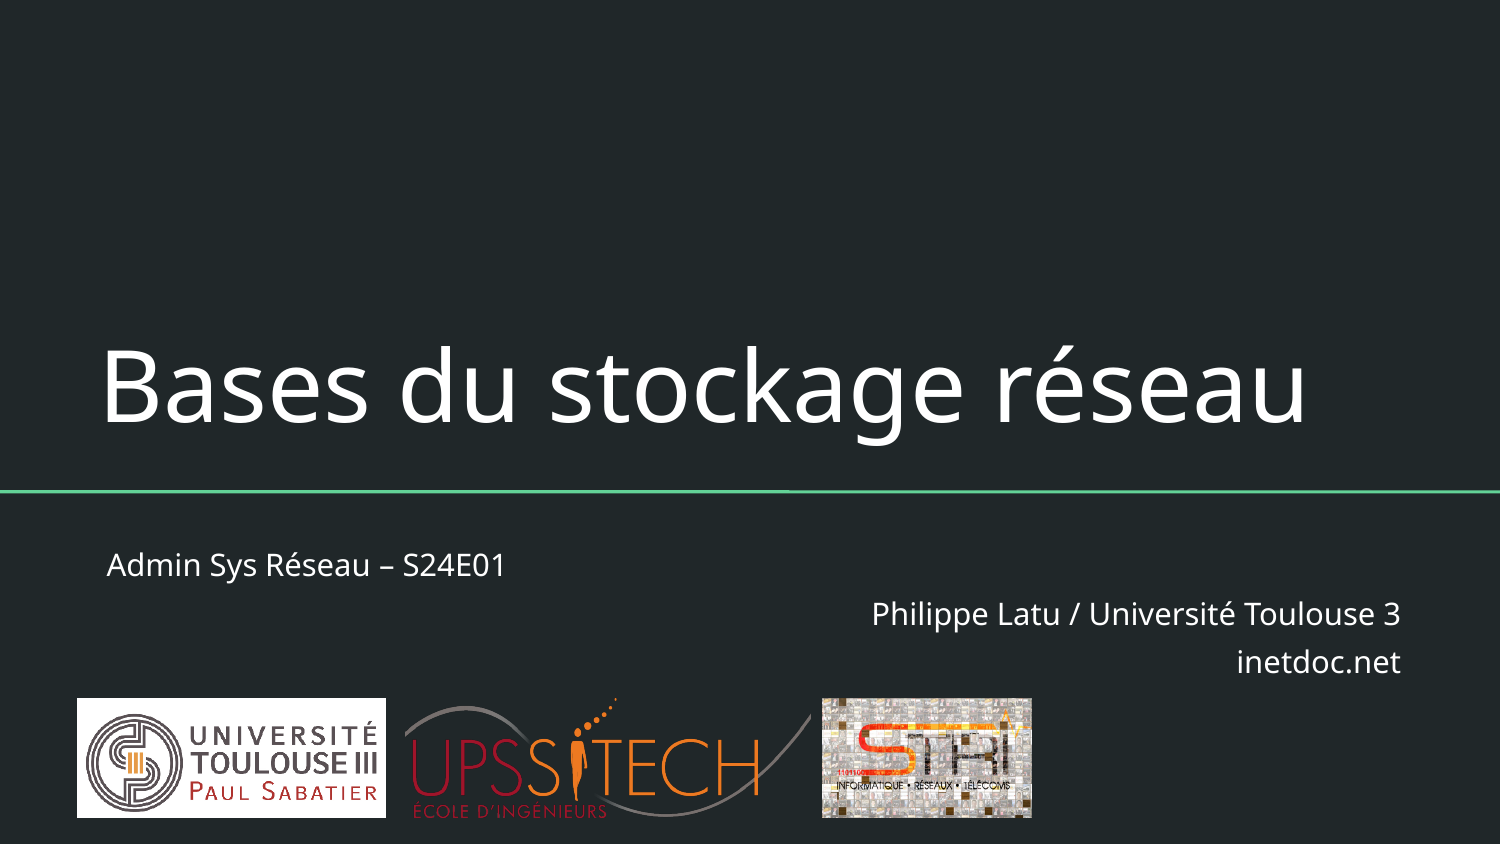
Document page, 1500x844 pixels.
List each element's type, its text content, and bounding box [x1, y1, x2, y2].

title Bases du stockage réseau [83, 206, 1417, 467]
picture [77, 698, 386, 818]
picture [822, 698, 1032, 818]
subtitle Admin Sys Réseau – S24E01 Philippe Latu / Université Toulouse 3 inetdoc.net [83, 522, 1417, 700]
picture [405, 698, 811, 818]
